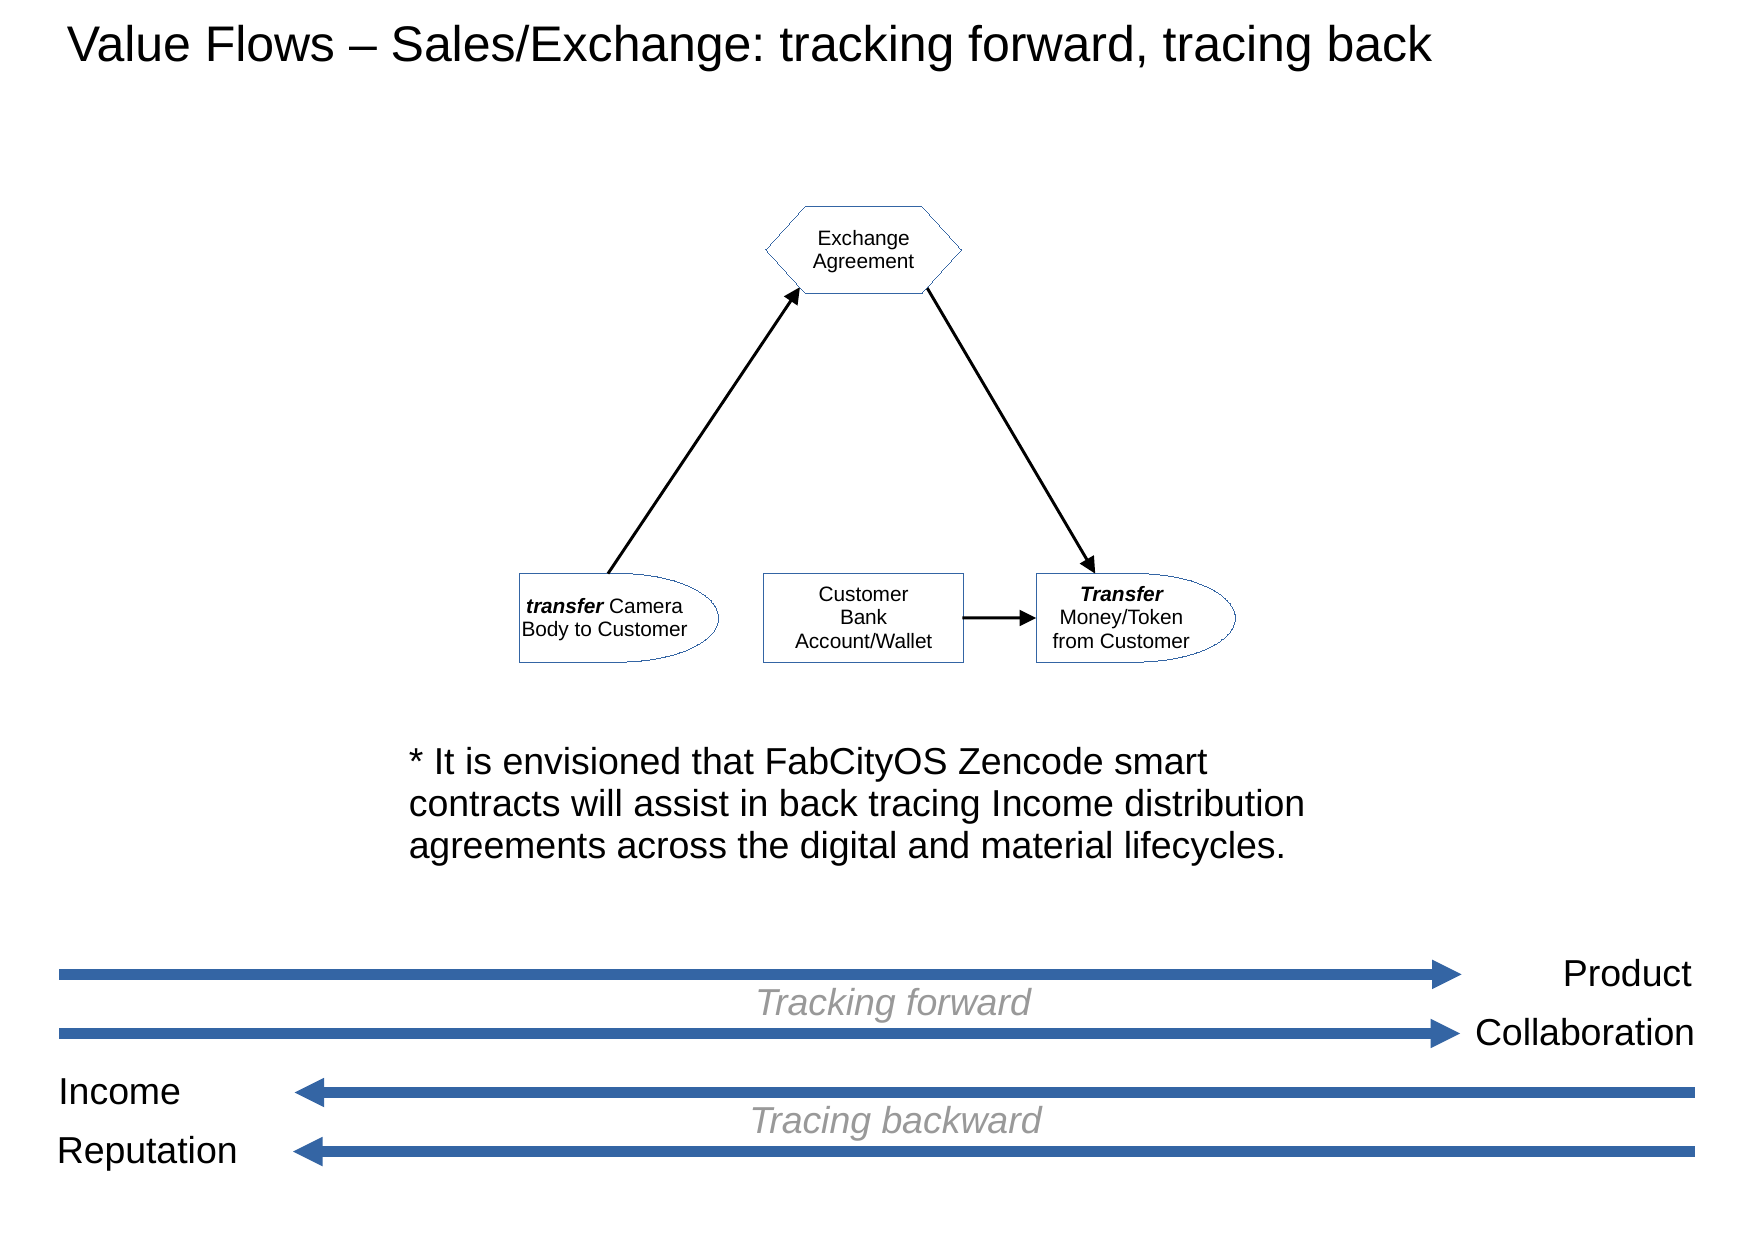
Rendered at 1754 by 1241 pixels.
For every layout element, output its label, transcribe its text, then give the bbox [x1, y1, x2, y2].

text_box Income [43, 1062, 236, 1120]
text_box Product [1473, 944, 1707, 1002]
text_box Transfer Money/Token from Customer [1036, 573, 1236, 663]
text_box Collaboration [1460, 1003, 1713, 1061]
text_box transfer Camera Body to Customer [519, 573, 719, 663]
text_box Tracing backward [734, 1092, 1072, 1152]
text_box Customer Bank Account/Wallet [763, 573, 964, 663]
text_box Reputation [42, 1122, 295, 1179]
text_box * It is envisioned that FabCityOS Zencode smart contracts will assist in back tracing Income distribution agreements across the digital and material lifecycles. [394, 733, 1361, 874]
text_box Tracking forward [740, 974, 1063, 1032]
text_box Value Flows – Sales/Exchange: tracking forward, tracing back [52, 8, 1703, 136]
text_box Exchange Agreement [765, 206, 962, 294]
